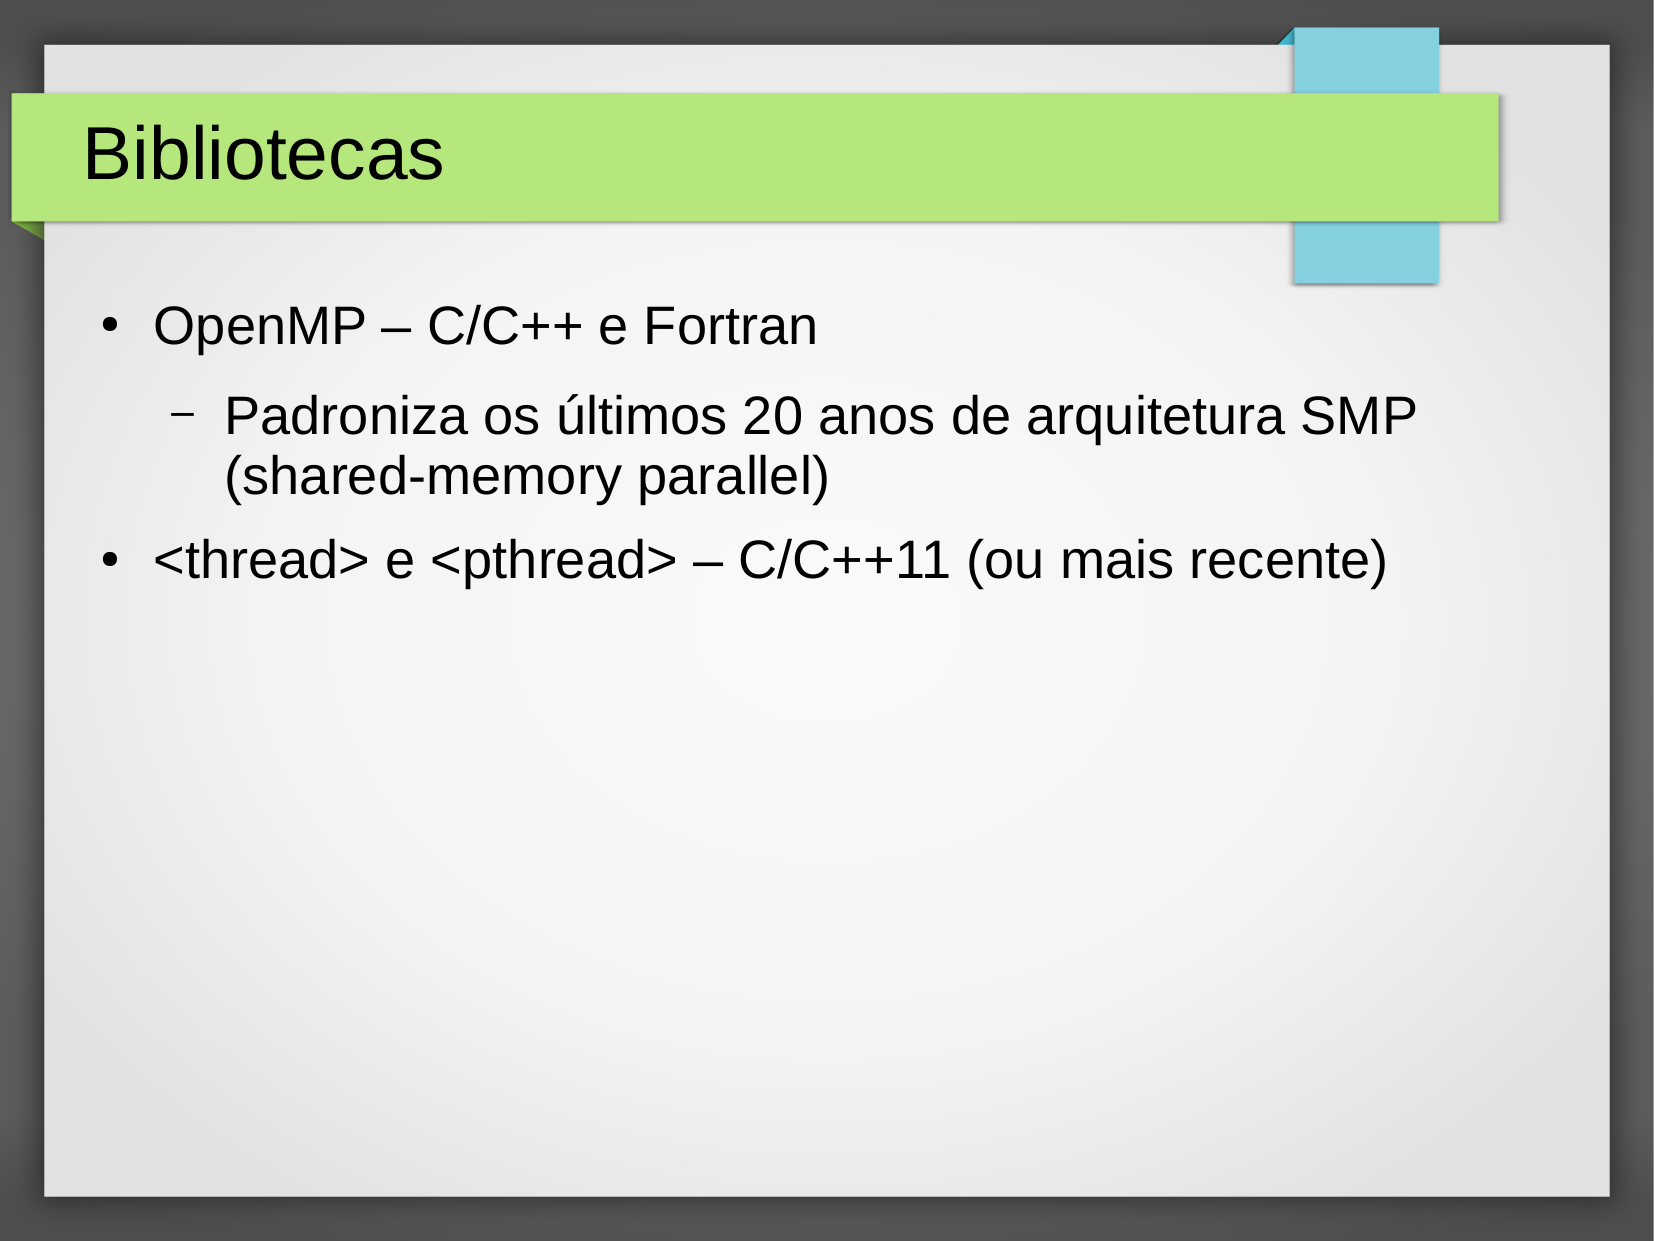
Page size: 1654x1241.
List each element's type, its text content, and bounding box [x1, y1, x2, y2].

title Bibliotecas [82, 94, 1264, 213]
picture [0, 0, 1654, 1241]
list OpenMP – C/C++ e Fortran Padroniza os últimos 20 anos de arquitetura SMP (shared-memory parallel) <thread> e <pthread> – C/C++11 (ou mais recente) [82, 295, 1571, 1015]
